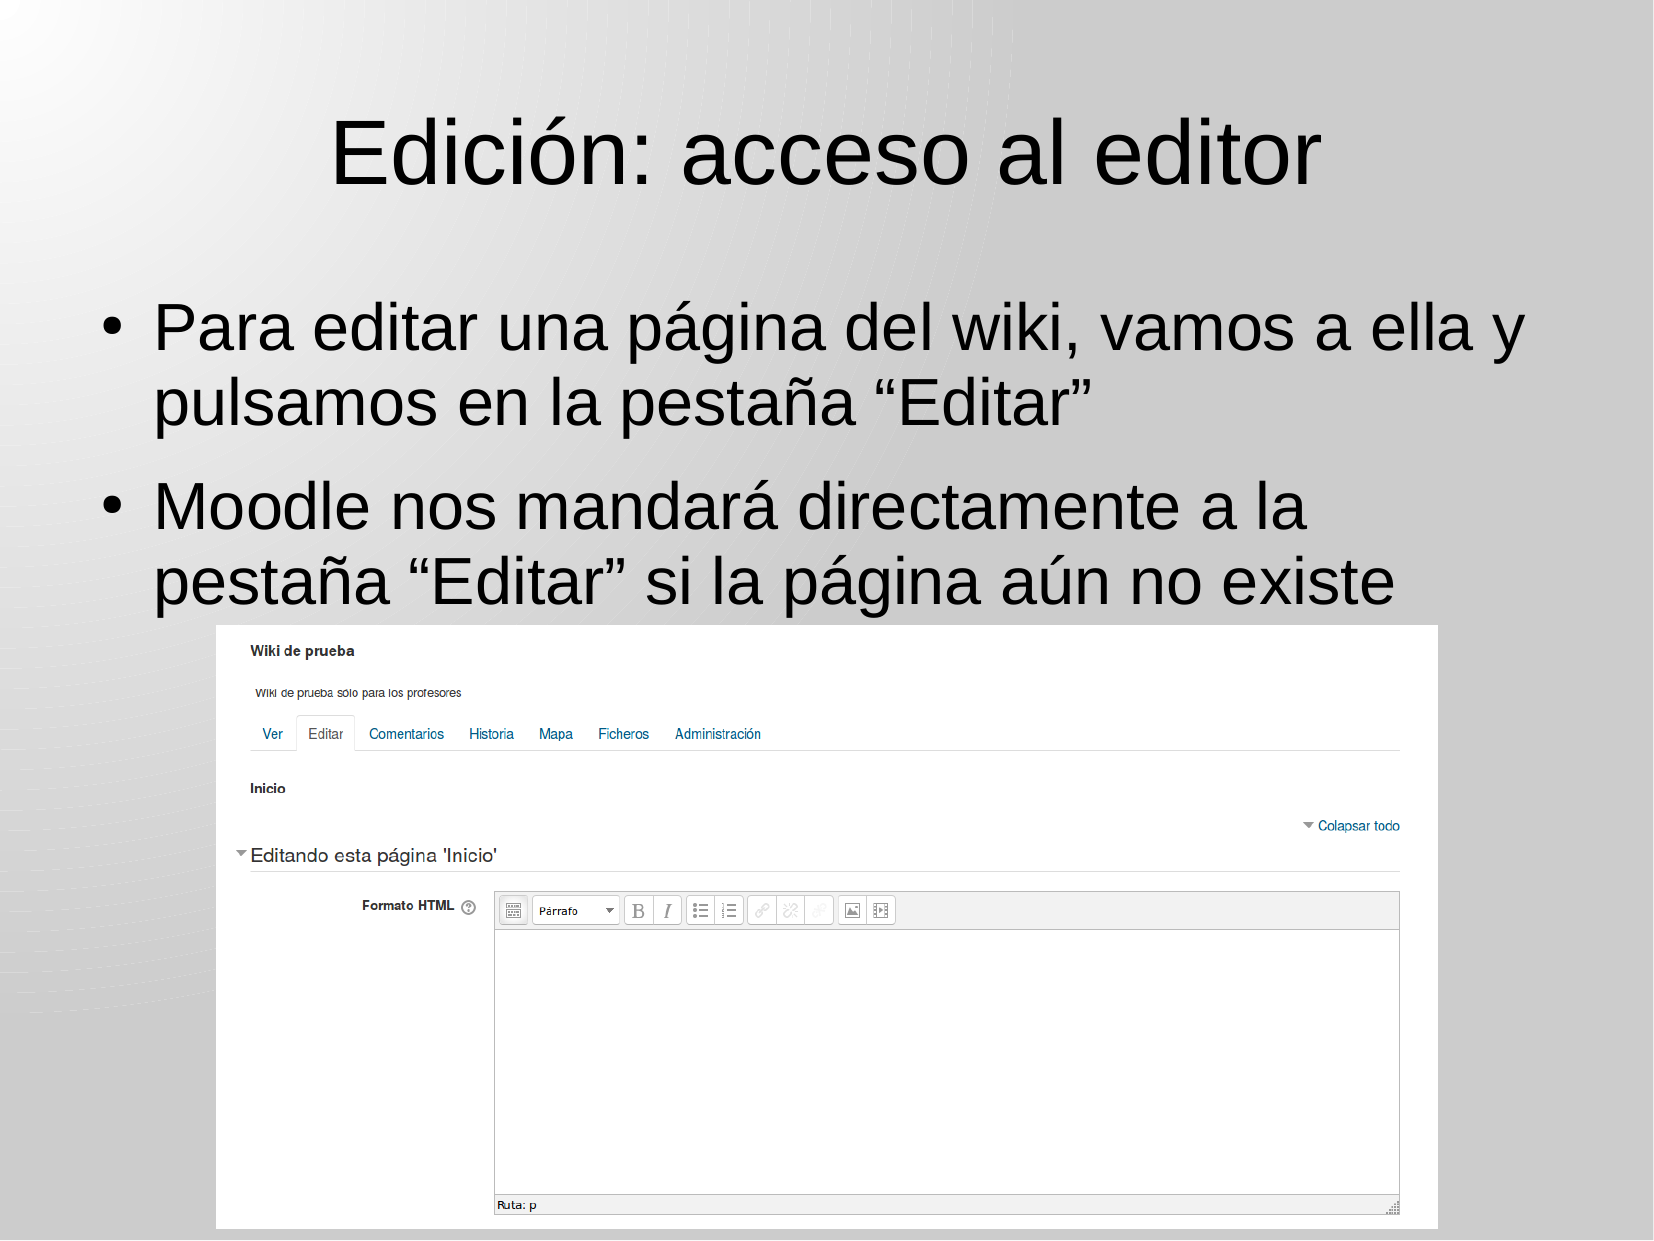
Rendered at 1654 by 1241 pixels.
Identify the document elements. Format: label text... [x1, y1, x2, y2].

picture [216, 625, 1438, 1229]
title Edición: acceso al editor [82, 49, 1571, 257]
list Para editar una página del wiki, vamos a ella y pulsamos en la pestaña “Editar” Moodle nos mandará directamente a la pestaña “Editar” si la página aún no existe [82, 290, 1538, 1109]
